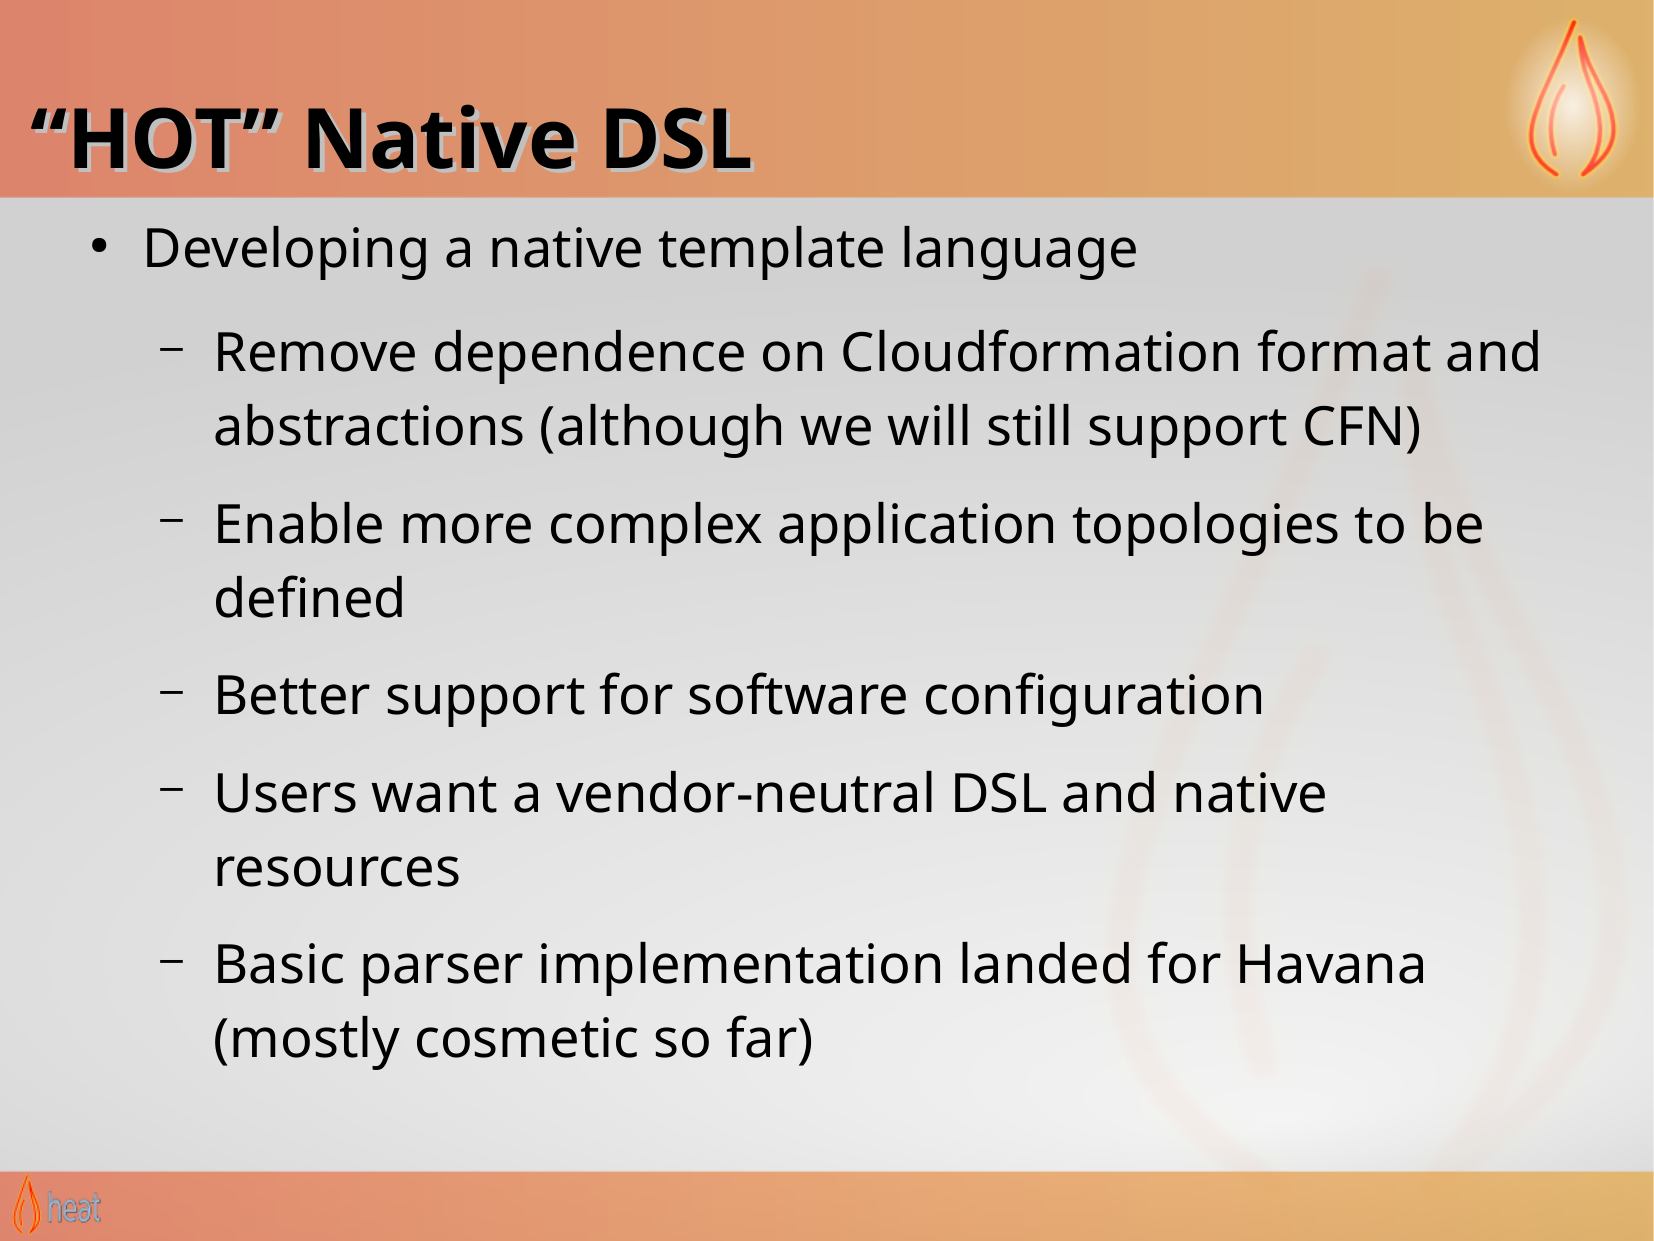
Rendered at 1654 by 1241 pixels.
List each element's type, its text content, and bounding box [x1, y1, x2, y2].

picture [0, 0, 1654, 1241]
title “HOT” Native DSL [30, 23, 1606, 249]
list Developing a native template language Remove dependence on Cloudformation format and abstractions (although we will still support CFN) Enable more complex application topologies to be defined Better support for software configuration Users want a vendor-neutral DSL and native resources Basic parser implementation landed for Havana (mostly cosmetic so far) [71, 210, 1561, 1166]
